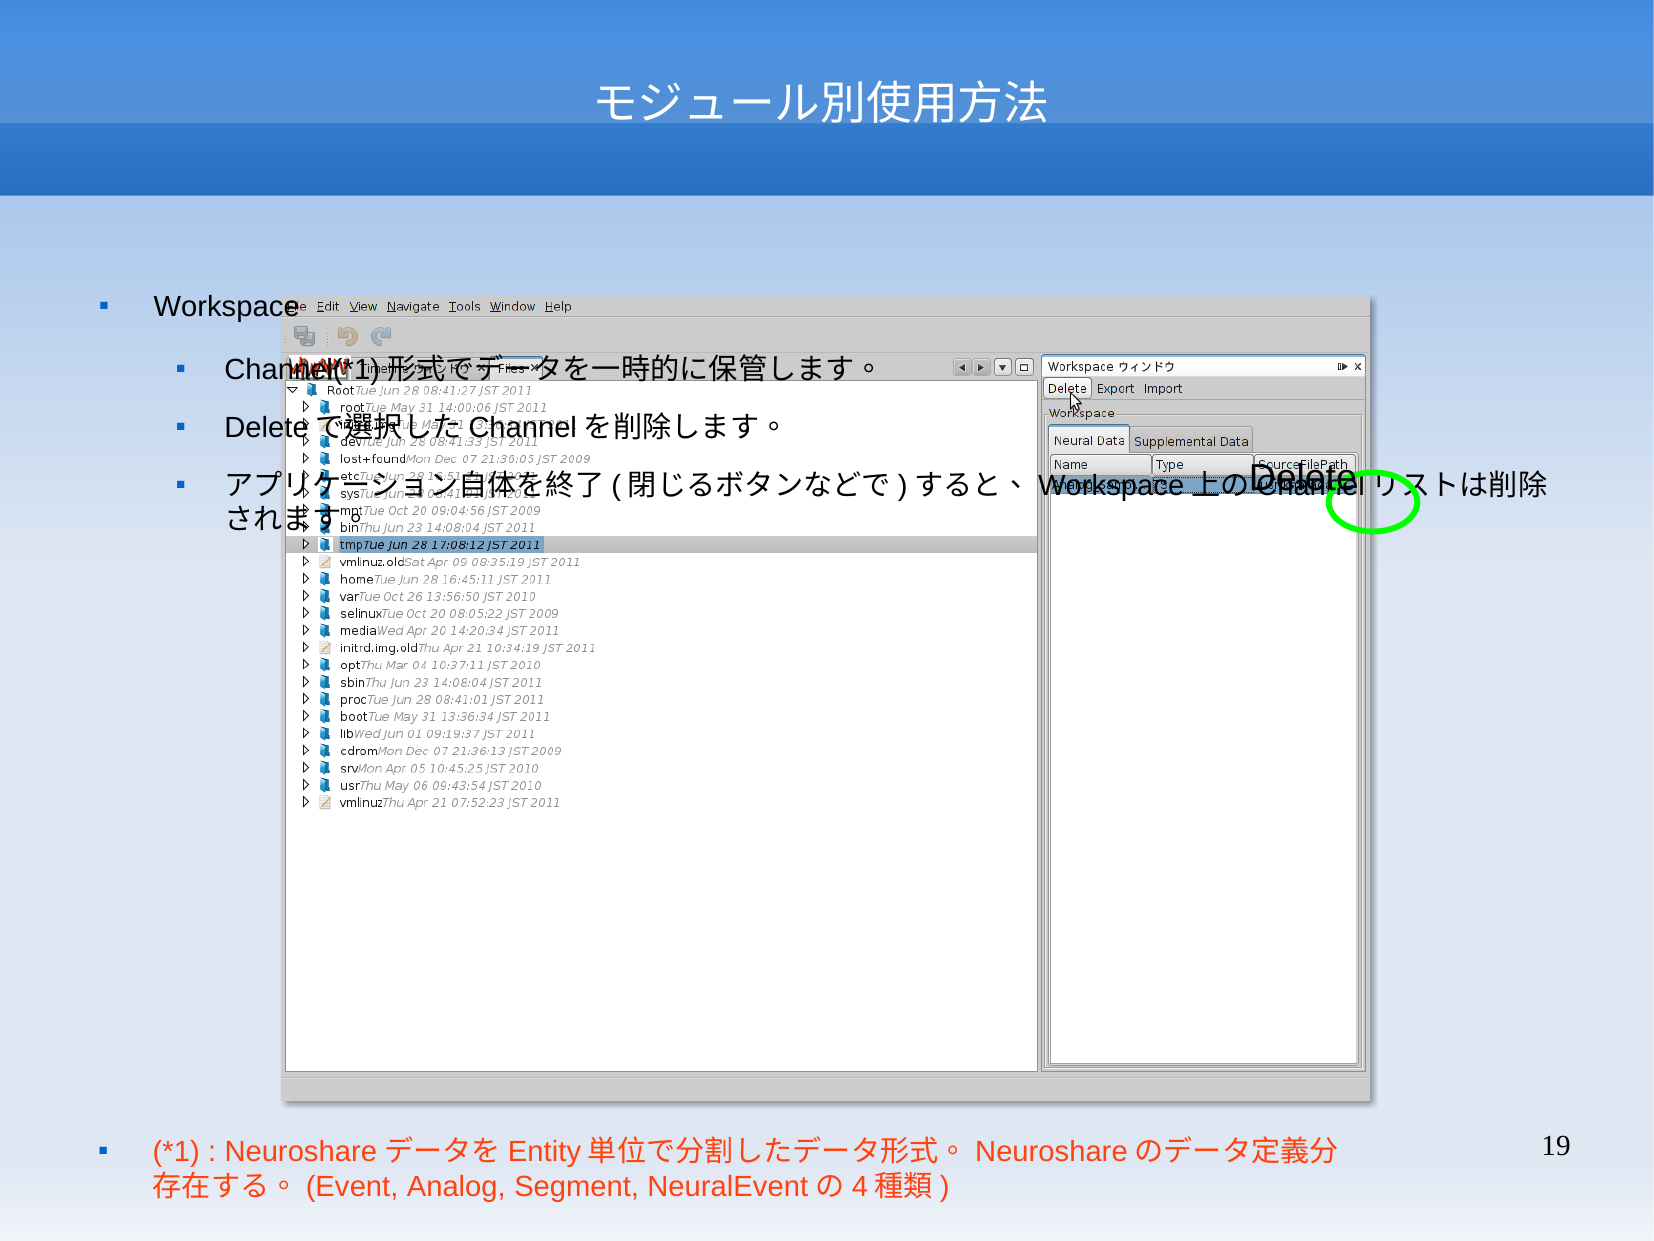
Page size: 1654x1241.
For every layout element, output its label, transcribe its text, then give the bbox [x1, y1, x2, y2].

text_box Delete [1234, 448, 1372, 506]
title モジュール別使用方法 [76, 0, 1565, 208]
picture [0, 0, 1654, 1241]
list Workspace Channel(*1)形式でデータを一時的に保管します。 Deleteで選択したChannelを削除します。 アプリケーション自体を終了(閉じるボタンなどで)すると、Workspace上のChannelリストは削除されます。 [82, 290, 809, 1109]
text_box (*1) : NeuroshareデータをEntity単位で分割したデータ形式。Neuroshareのデータ定義分存在する。(Event, Analog, Segment, NeuralEventの4種類) [81, 1134, 1359, 1204]
